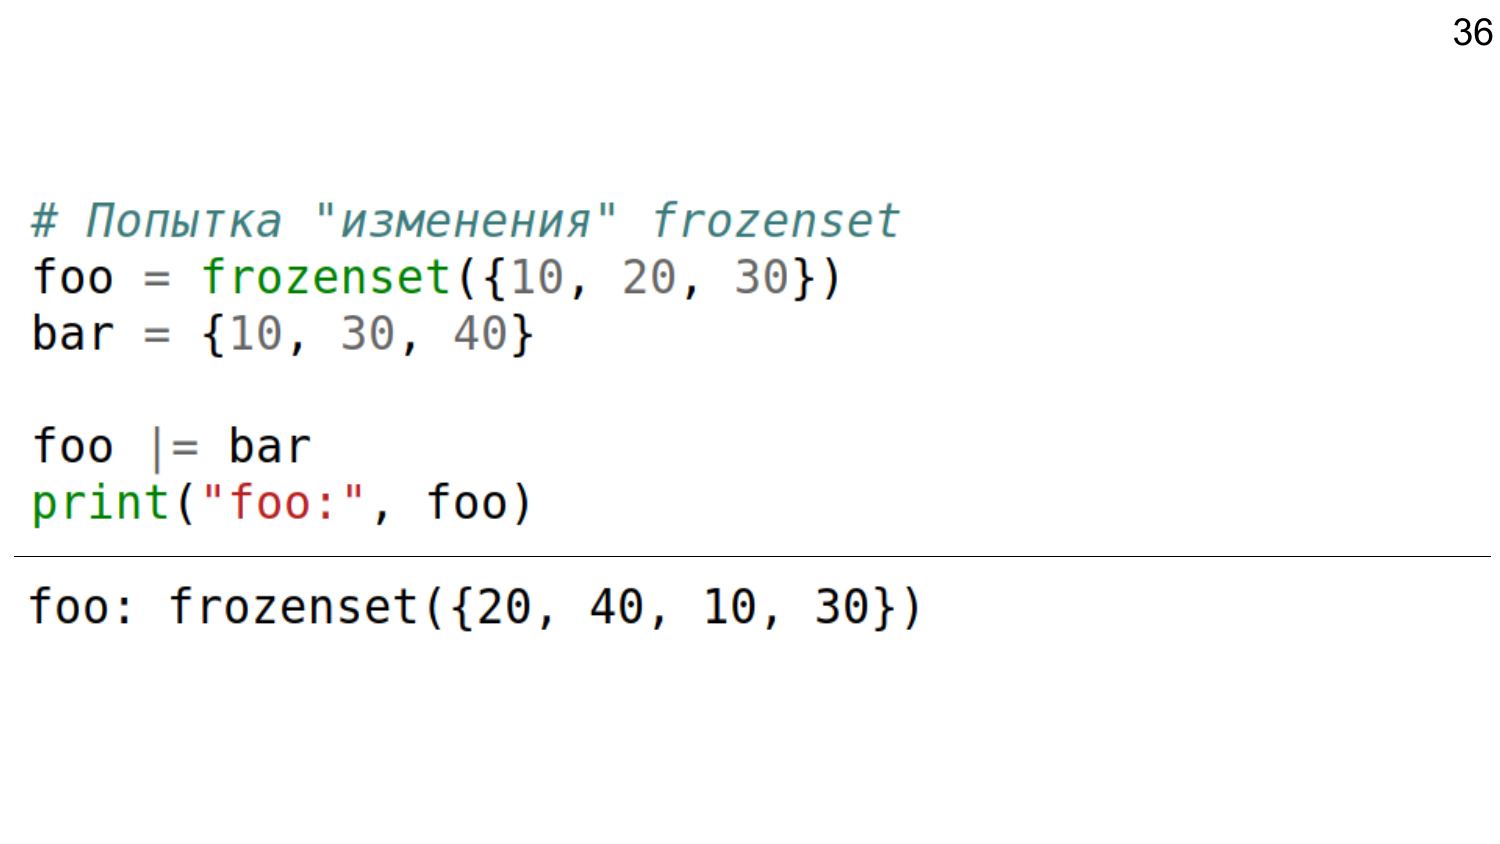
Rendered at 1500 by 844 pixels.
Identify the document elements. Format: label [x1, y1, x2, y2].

picture [18, 184, 912, 544]
picture [18, 574, 933, 646]
